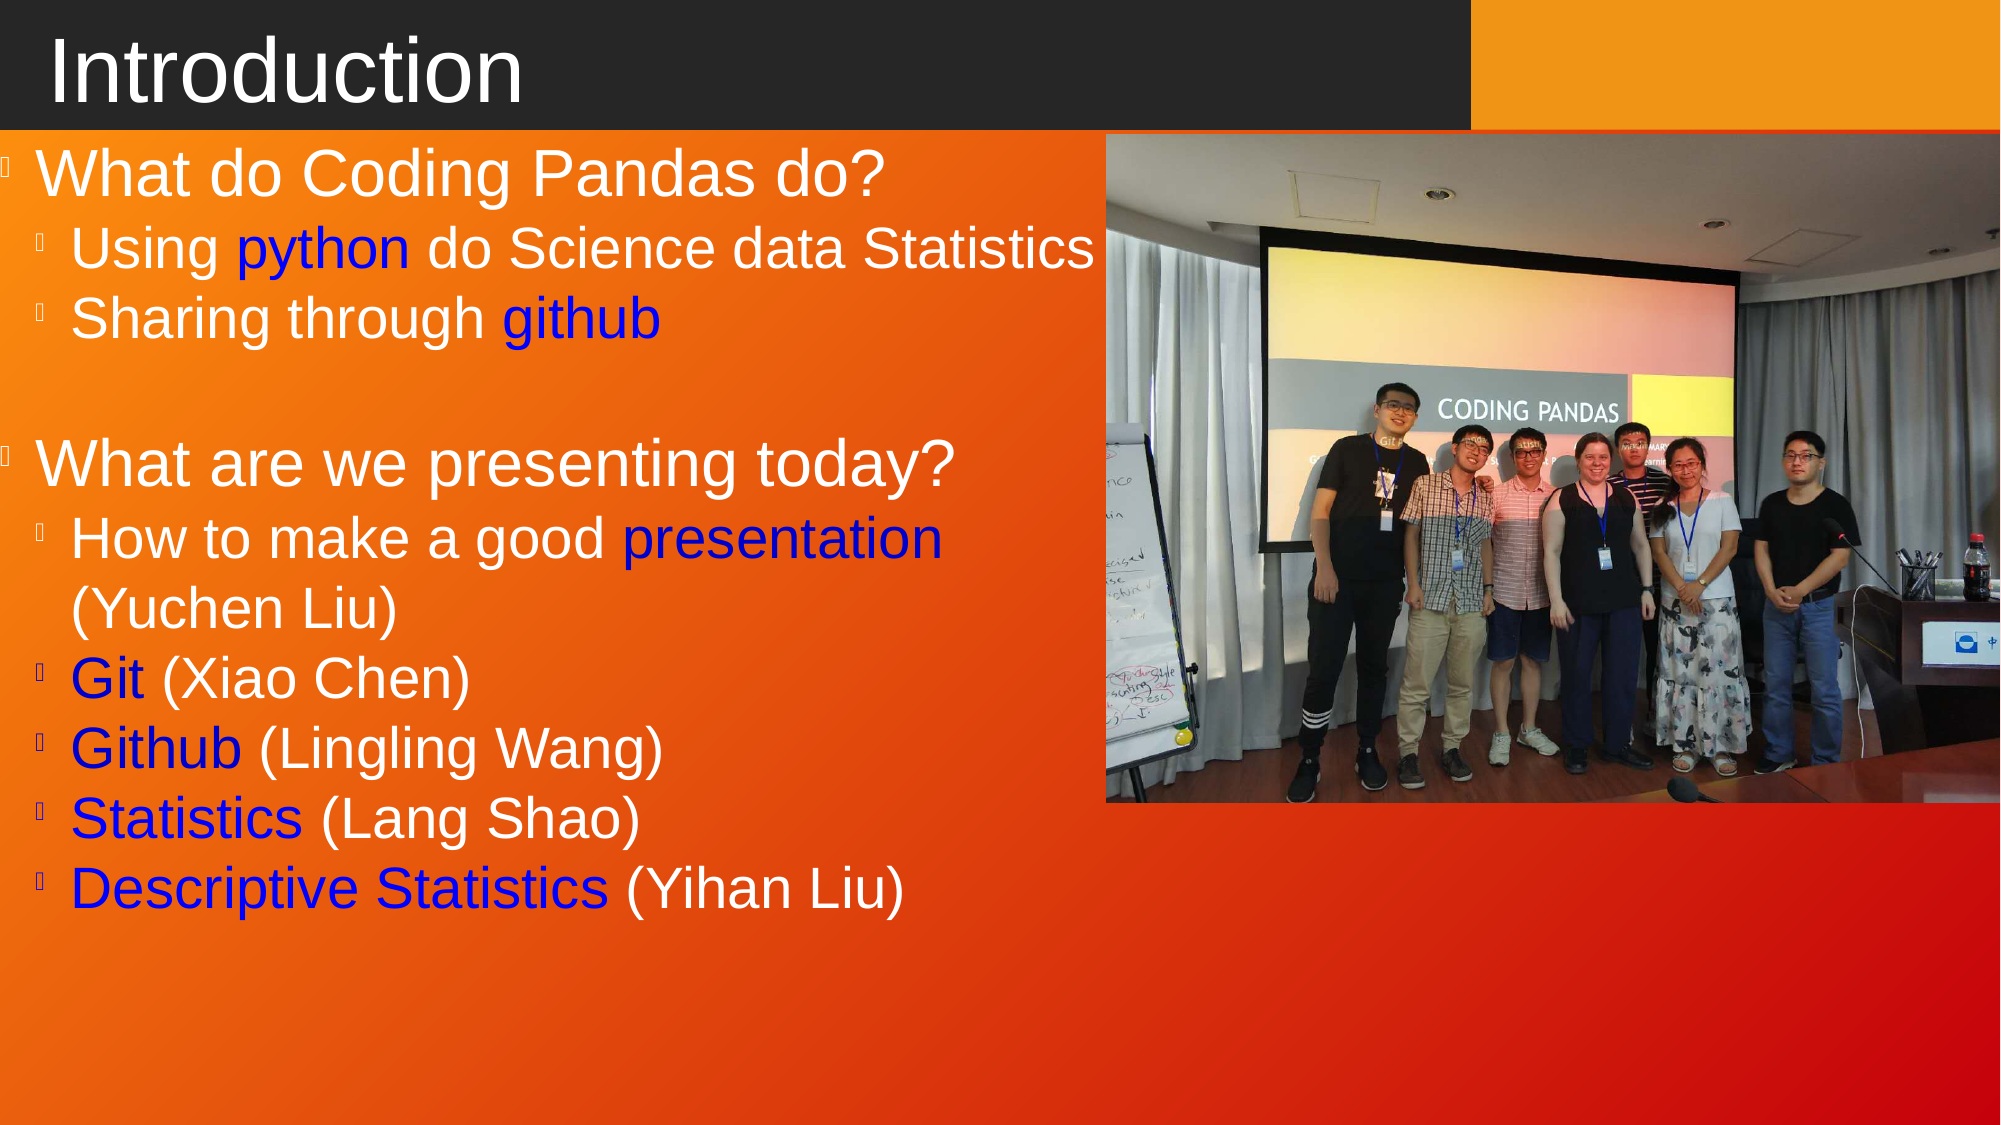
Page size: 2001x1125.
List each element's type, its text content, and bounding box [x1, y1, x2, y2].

text_box What do Coding Pandas do? Using python do Science data Statistics Sharing through github What are we presenting today? How to make a good presentation (Yuchen Liu) Git (Xiao Chen) Github (Lingling Wang) Statistics (Lang Shao) Descriptive Statistics (Yihan Liu) [0, 129, 1107, 1099]
picture [1106, 134, 2000, 804]
text_box Introduction [47, 1, 2000, 130]
